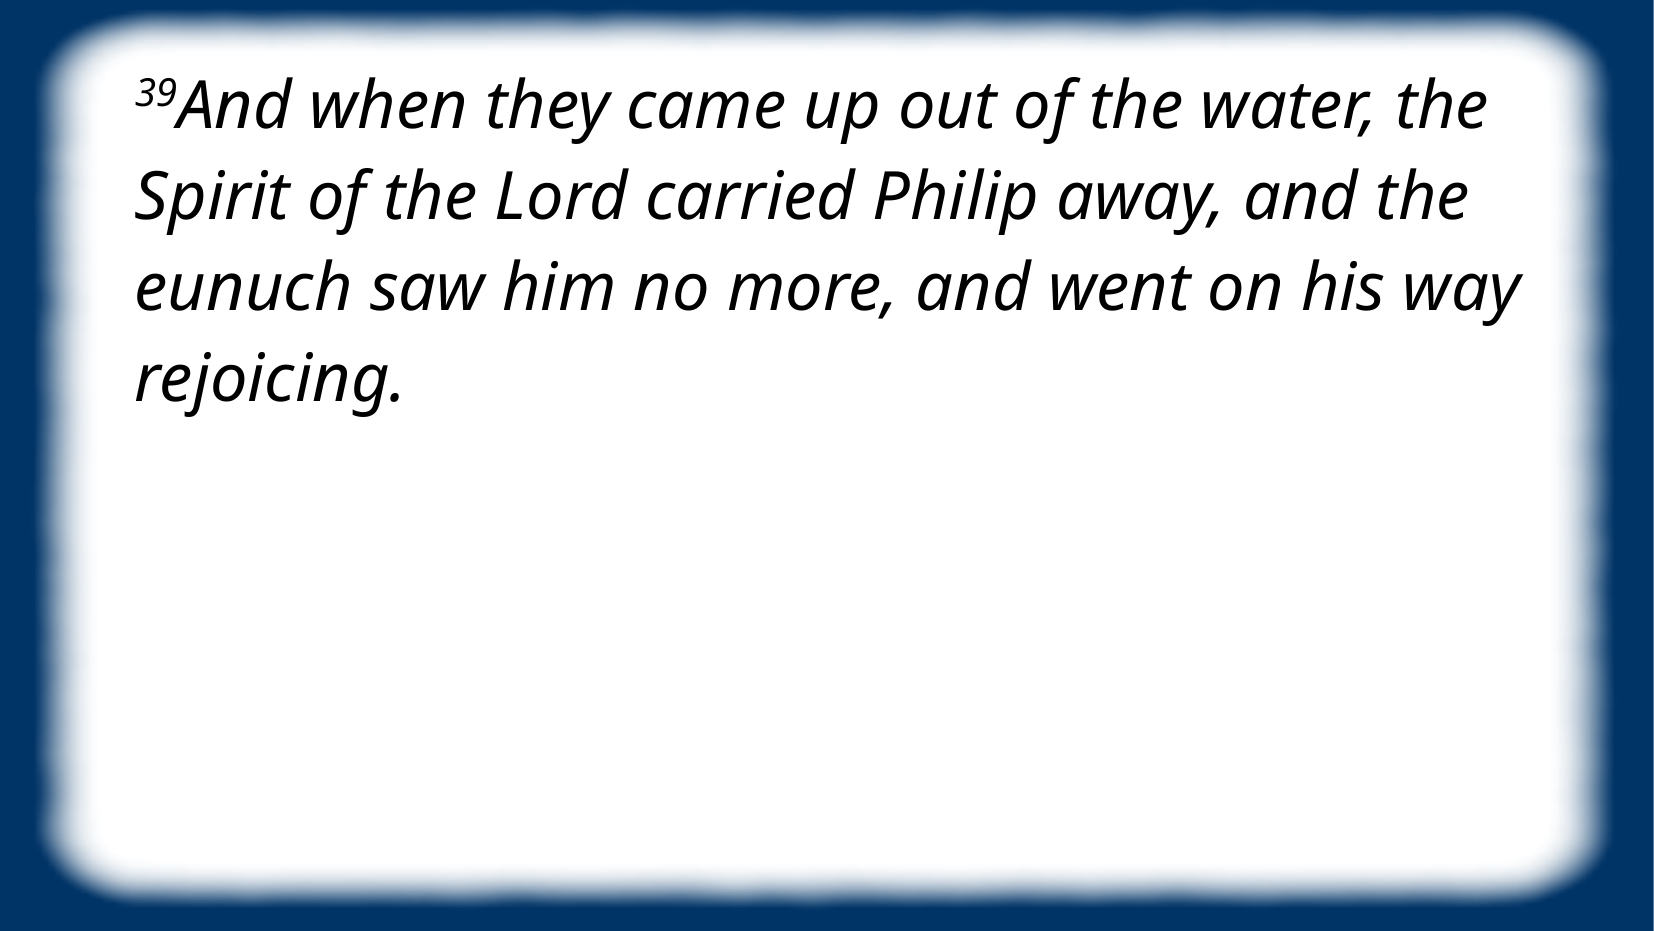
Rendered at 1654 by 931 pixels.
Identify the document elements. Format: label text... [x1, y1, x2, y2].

text_box 39And when they came up out of the water, the Spirit of the Lord carried Philip away, and the eunuch saw him no more, and went on his way rejoicing. [120, 50, 1546, 421]
picture [0, 0, 1654, 931]
